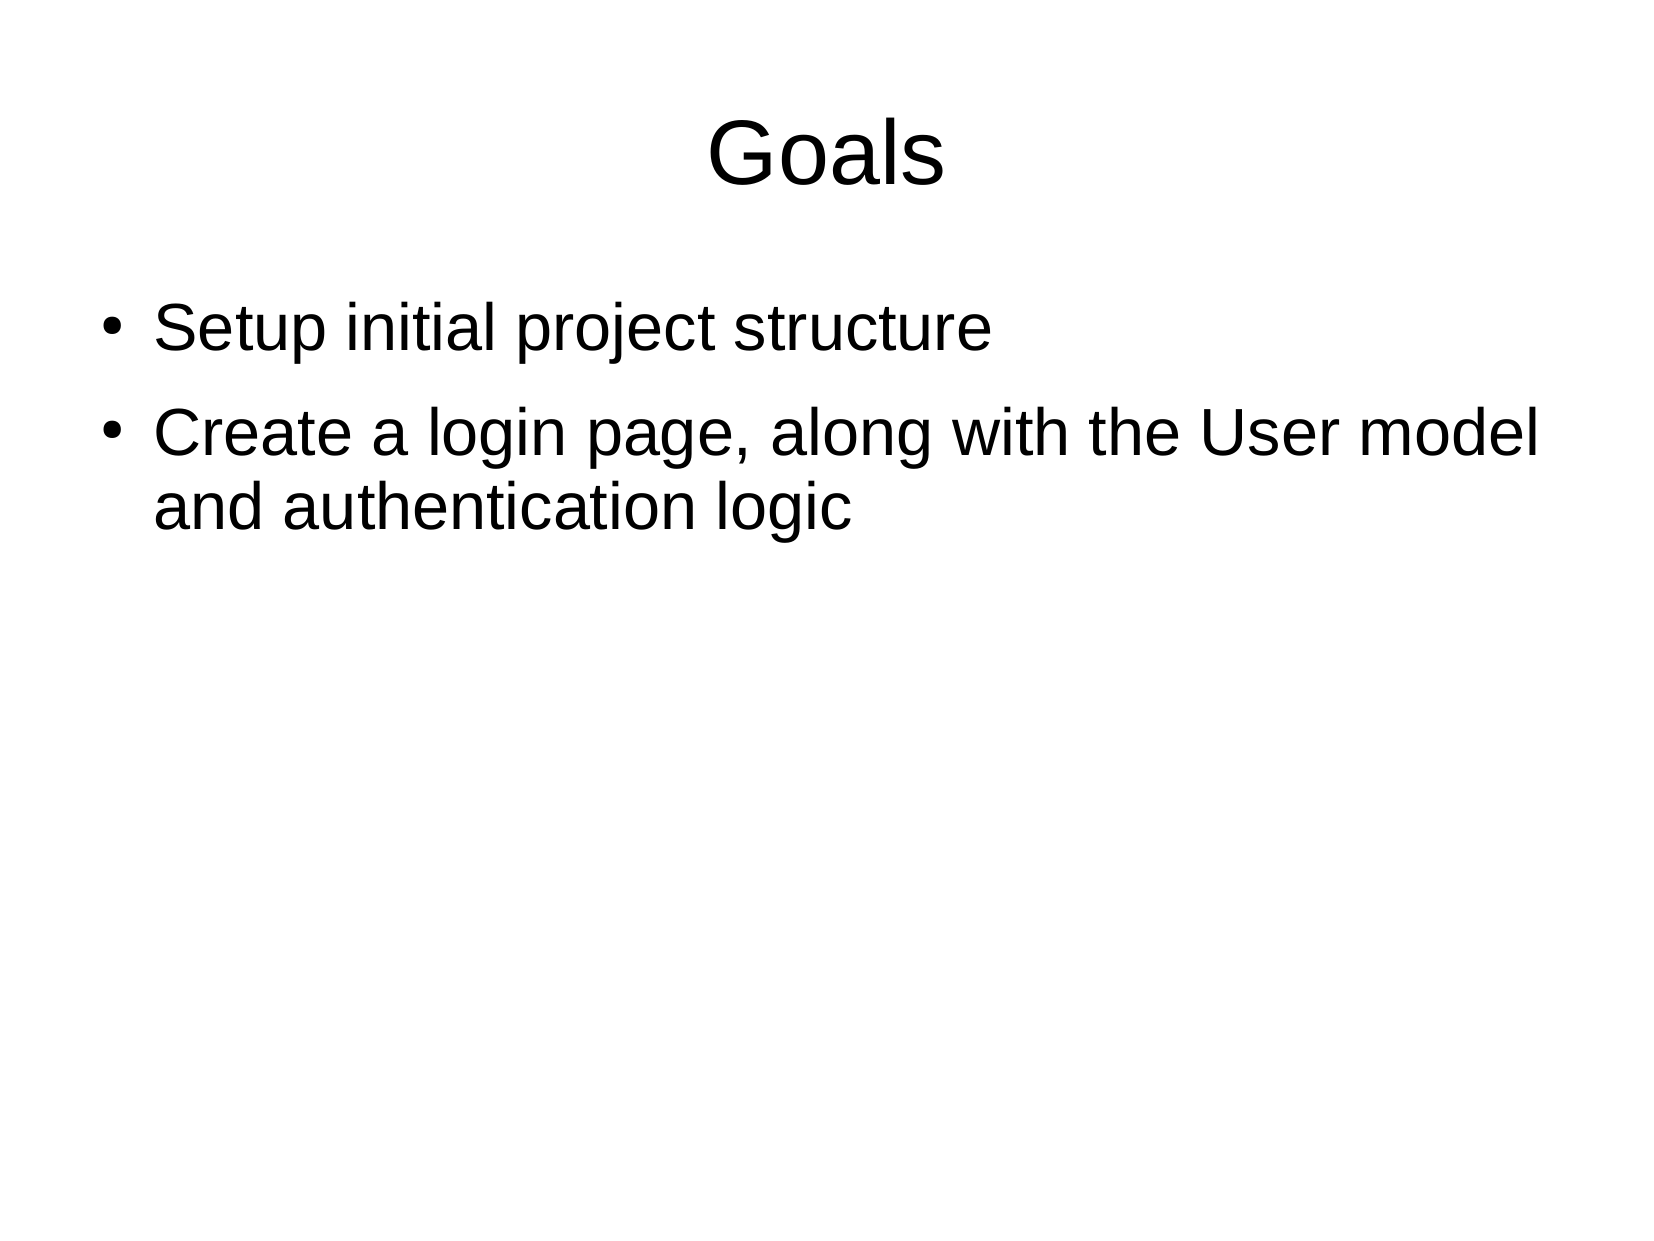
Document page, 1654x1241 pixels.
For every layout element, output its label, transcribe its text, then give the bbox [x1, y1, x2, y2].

list Setup initial project structure Create a login page, along with the User model and authentication logic [82, 290, 1571, 1010]
title Goals [82, 49, 1571, 257]
